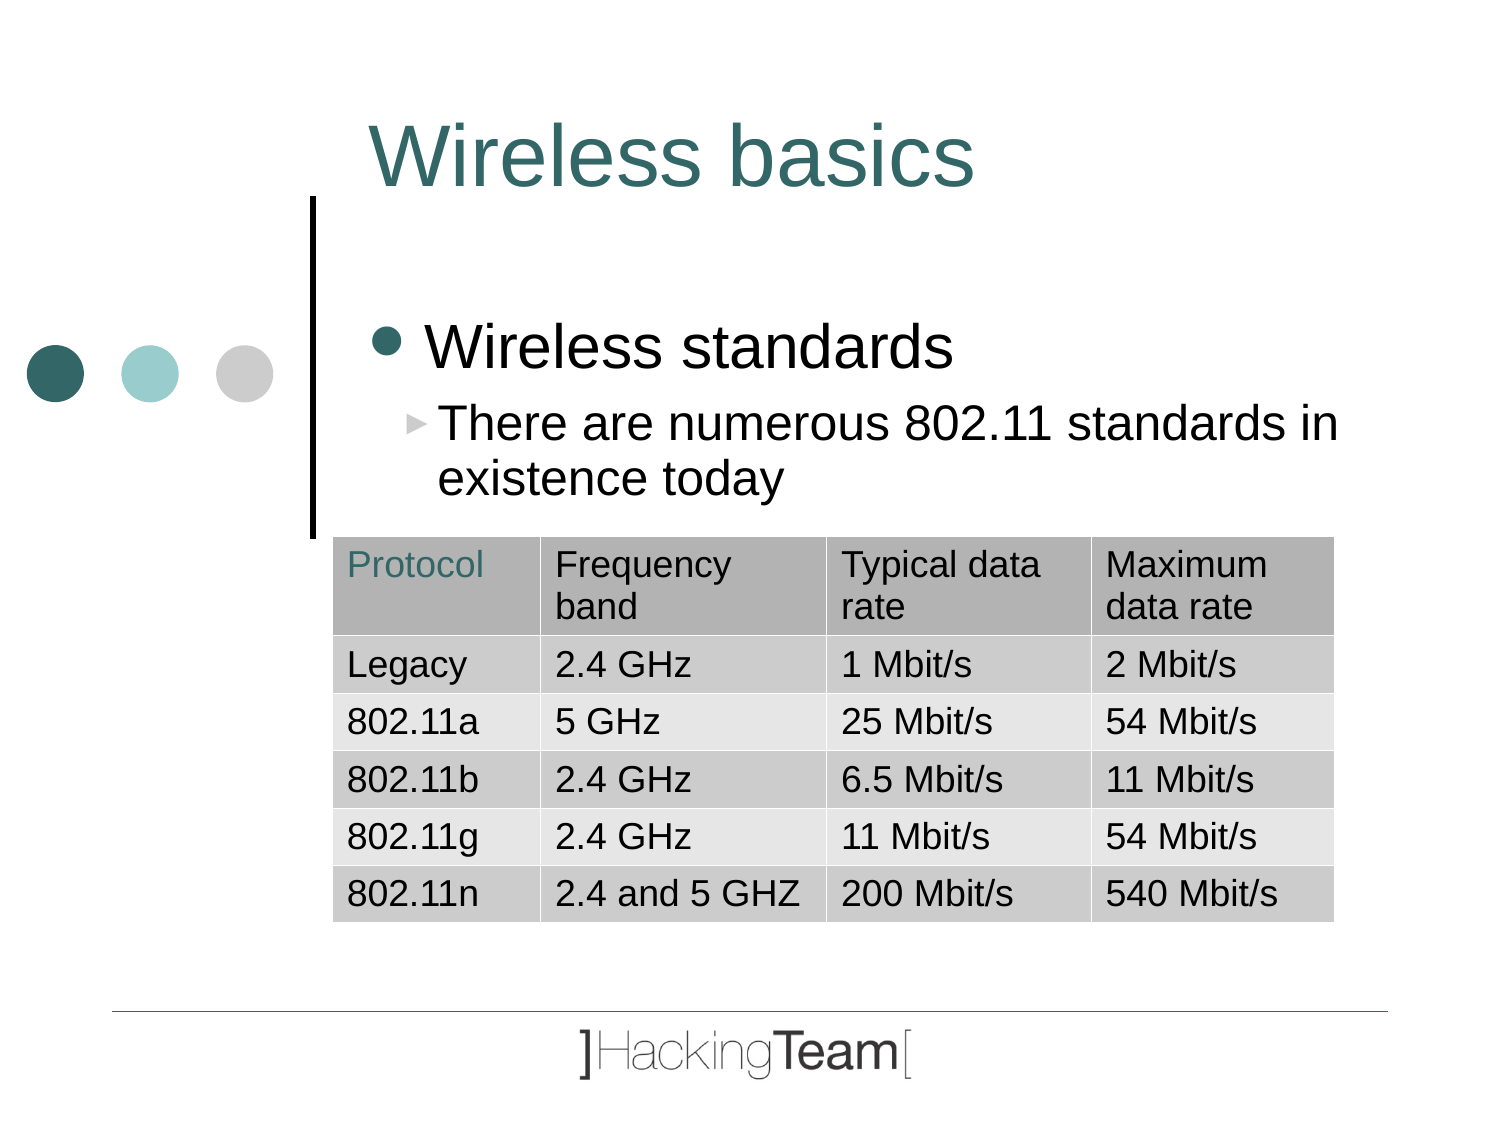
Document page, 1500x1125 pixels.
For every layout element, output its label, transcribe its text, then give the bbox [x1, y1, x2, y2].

table_header Maximum data rate [1092, 537, 1334, 635]
table_cell 25 Mbit/s [827, 694, 1091, 750]
title Wireless basics [249, 38, 1401, 275]
table_cell 6.5 Mbit/s [827, 751, 1091, 808]
list Wireless standards There are numerous 802.11 standards in existence today [249, 312, 1401, 1041]
table_cell 2.4 GHz [541, 751, 826, 808]
table_cell 2.4 GHz [541, 636, 826, 693]
table_cell 802.11b [333, 751, 540, 808]
picture [574, 1041, 916, 1084]
table_cell 2 Mbit/s [1092, 636, 1334, 693]
table_cell 11 Mbit/s [827, 809, 1091, 865]
table_cell 11 Mbit/s [1092, 751, 1334, 808]
table_cell Legacy [333, 636, 540, 693]
table_cell 540 Mbit/s [1092, 866, 1334, 922]
table_cell 54 Mbit/s [1092, 809, 1334, 865]
table_cell 5 GHz [541, 694, 826, 750]
table_cell 2.4 GHz [541, 809, 826, 865]
table_header Protocol [333, 537, 540, 635]
table_cell 2.4 and 5 GHZ [541, 866, 826, 922]
table_cell 200 Mbit/s [827, 866, 1091, 922]
table_cell 1 Mbit/s [827, 636, 1091, 693]
table_header Typical data rate [827, 537, 1091, 635]
table_cell 802.11g [333, 809, 540, 865]
table_cell 54 Mbit/s [1092, 694, 1334, 750]
table_cell 802.11n [333, 866, 540, 922]
table_cell 802.11a [333, 694, 540, 750]
table_header Frequency band [541, 537, 826, 635]
